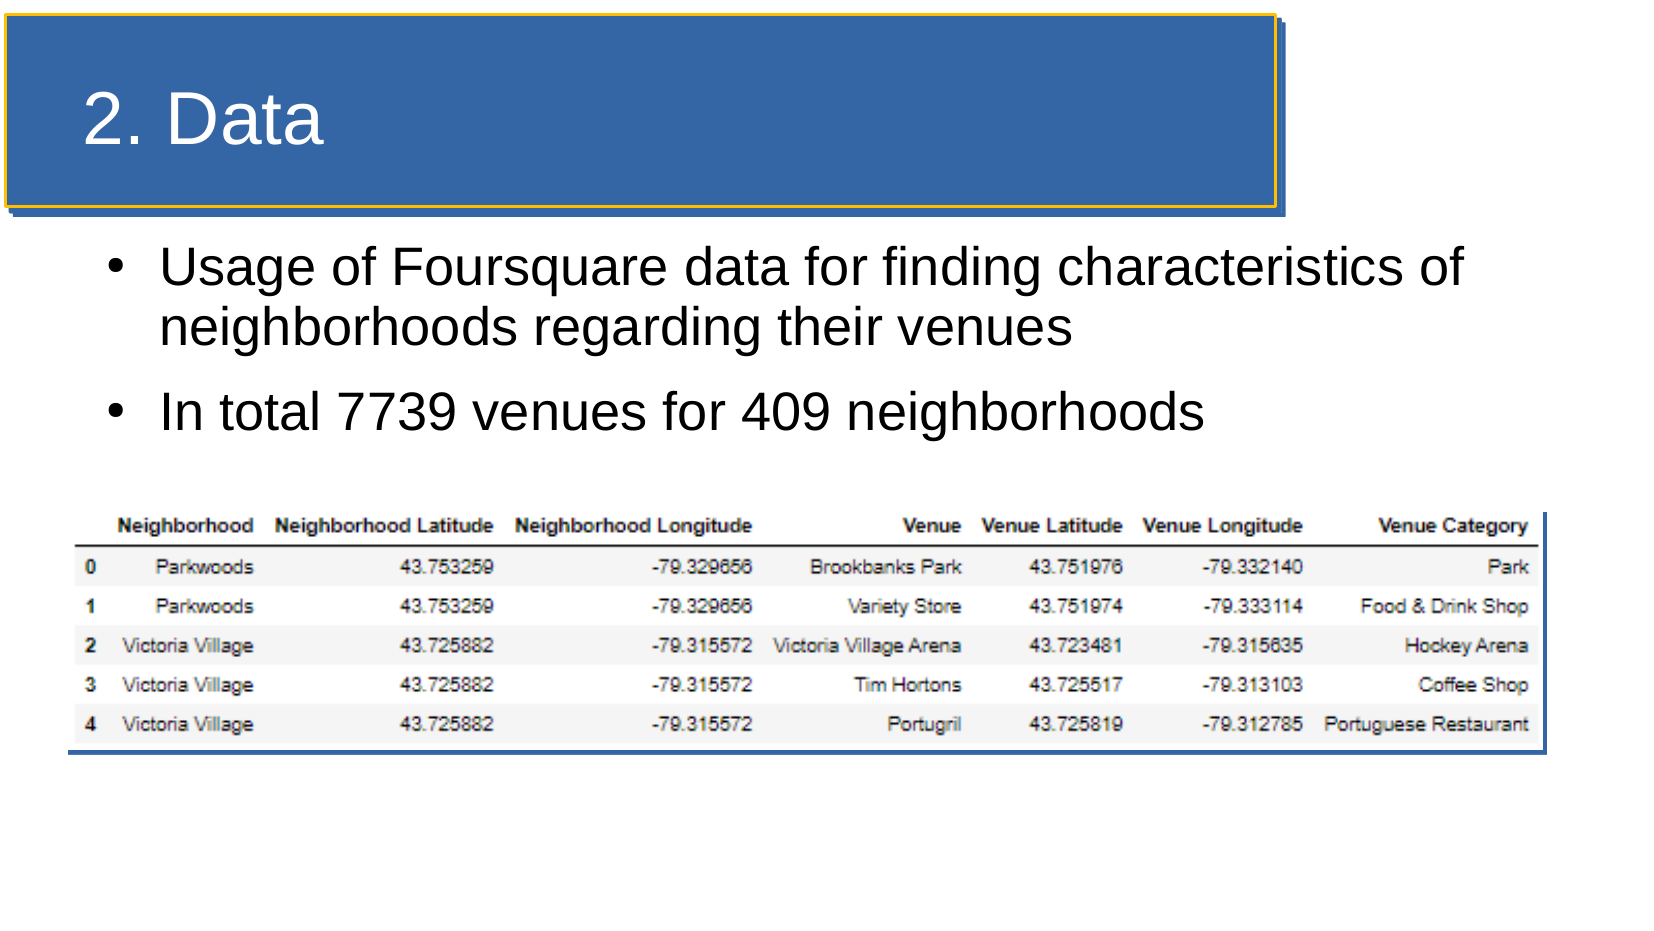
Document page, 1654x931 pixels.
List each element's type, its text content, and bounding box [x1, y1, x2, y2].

picture [63, 508, 1543, 751]
list Usage of Foursquare data for finding characteristics of neighborhoods regarding their venues In total 7739 venues for 409 neighborhoods [88, 236, 1565, 798]
title 2. Data [82, 44, 1235, 192]
